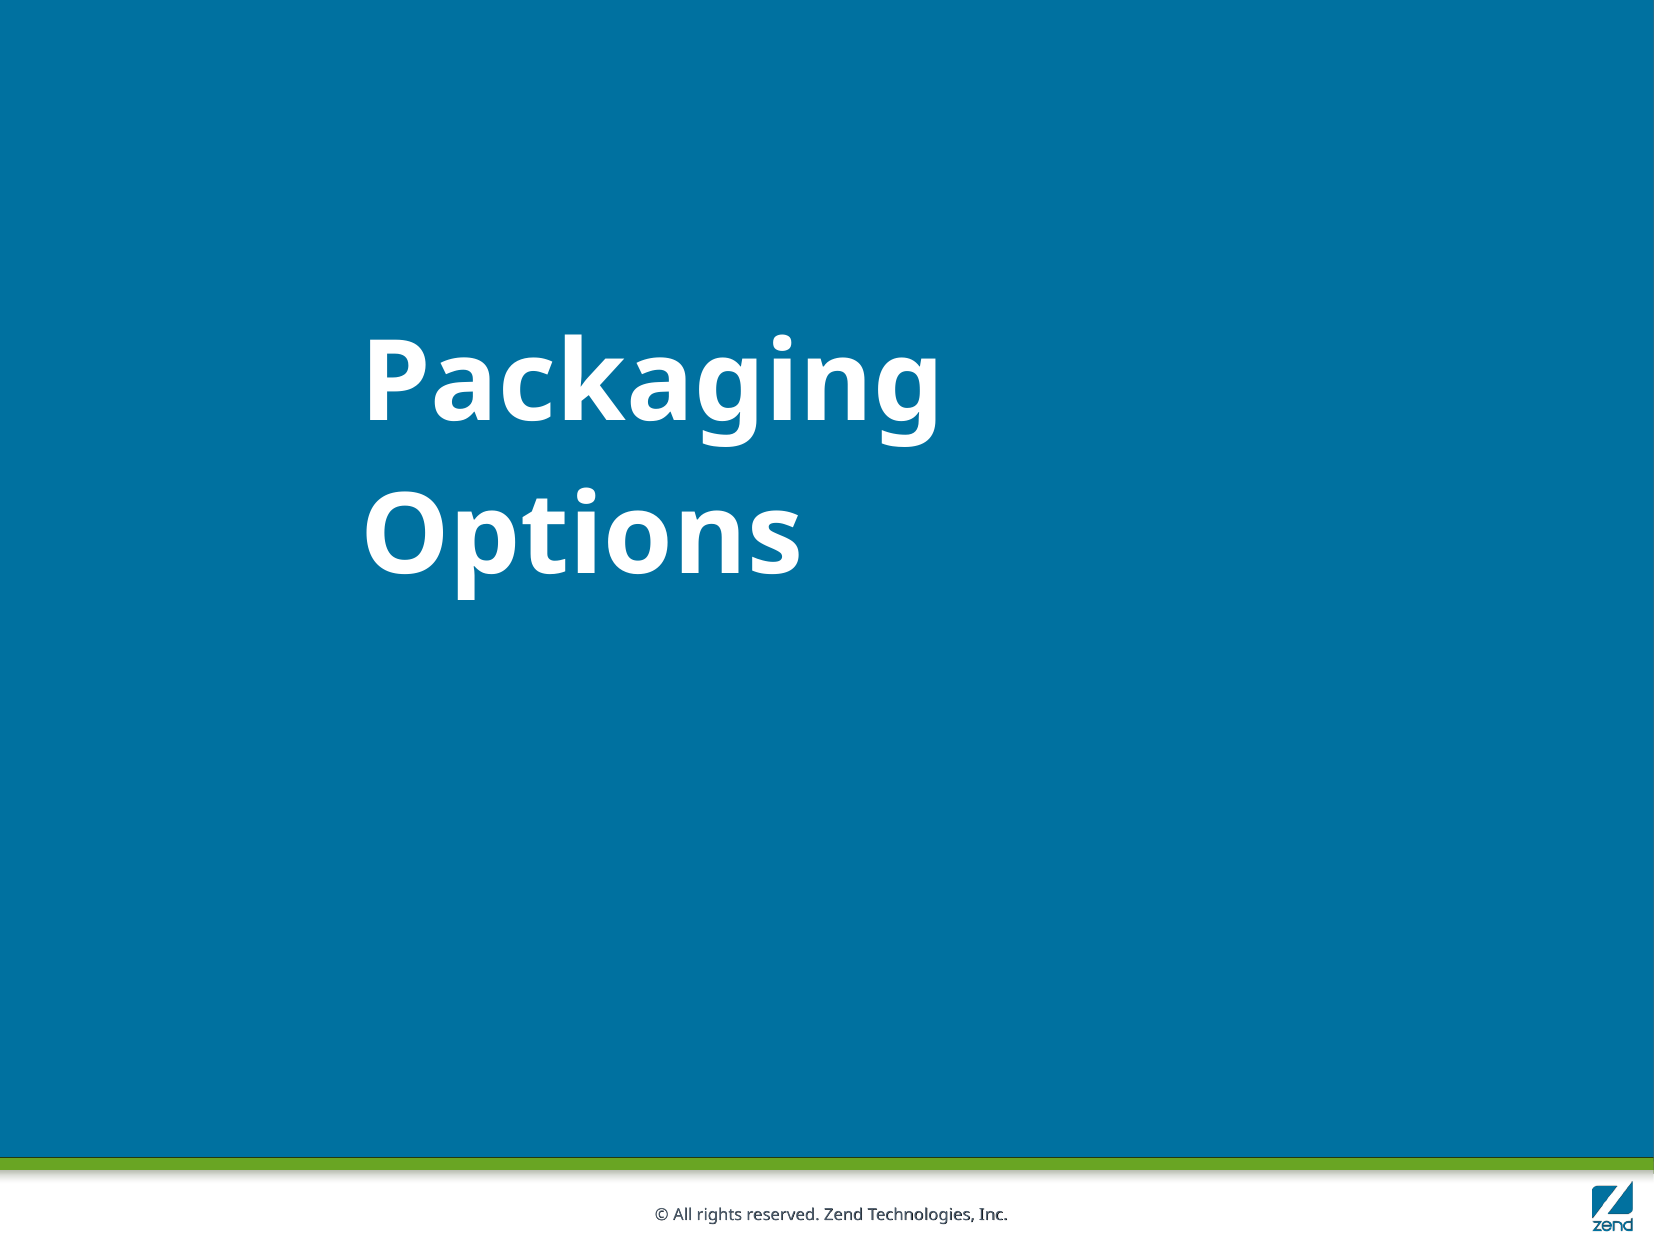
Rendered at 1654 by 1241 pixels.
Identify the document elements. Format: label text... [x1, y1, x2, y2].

picture [0, 1170, 1654, 1232]
title Packaging Options [359, 345, 1309, 608]
